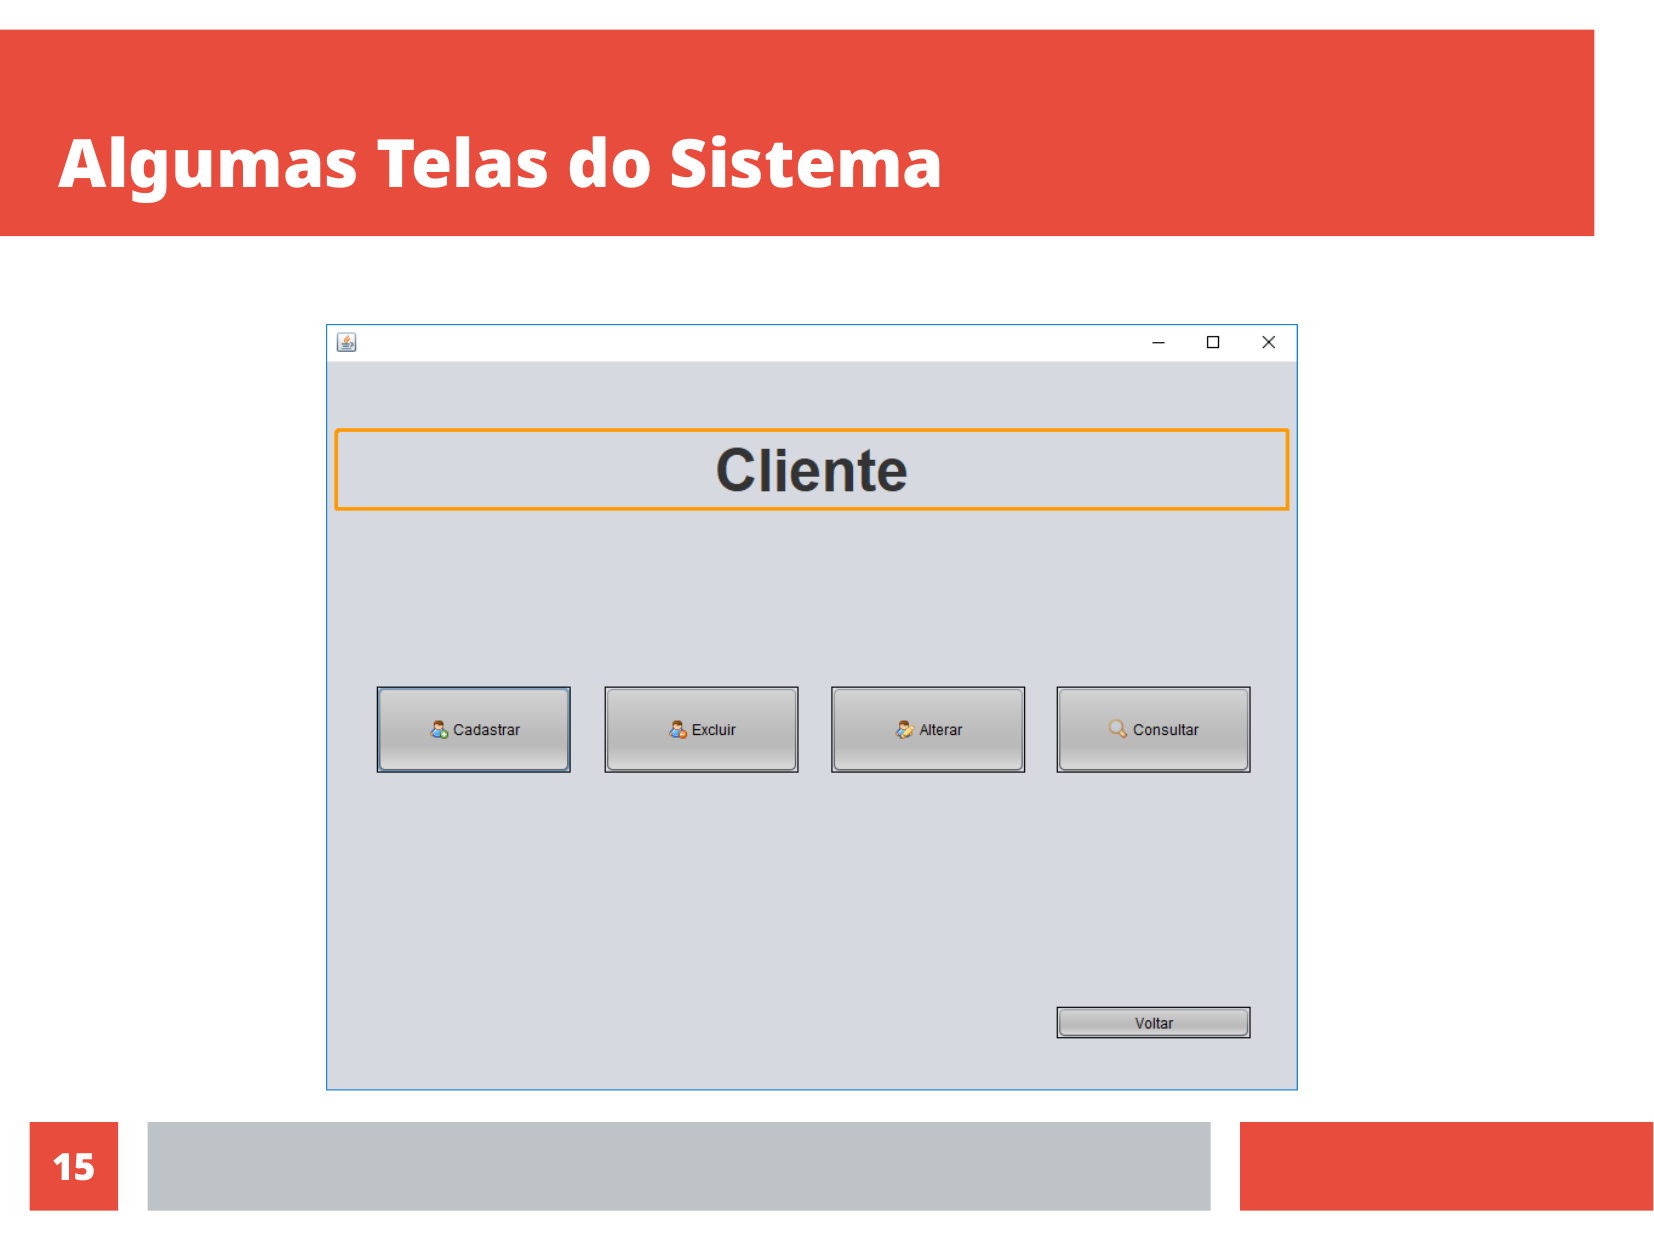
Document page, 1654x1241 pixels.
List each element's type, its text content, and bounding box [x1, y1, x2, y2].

title Algumas Telas do Sistema [59, 59, 1595, 207]
picture [326, 324, 1298, 1093]
